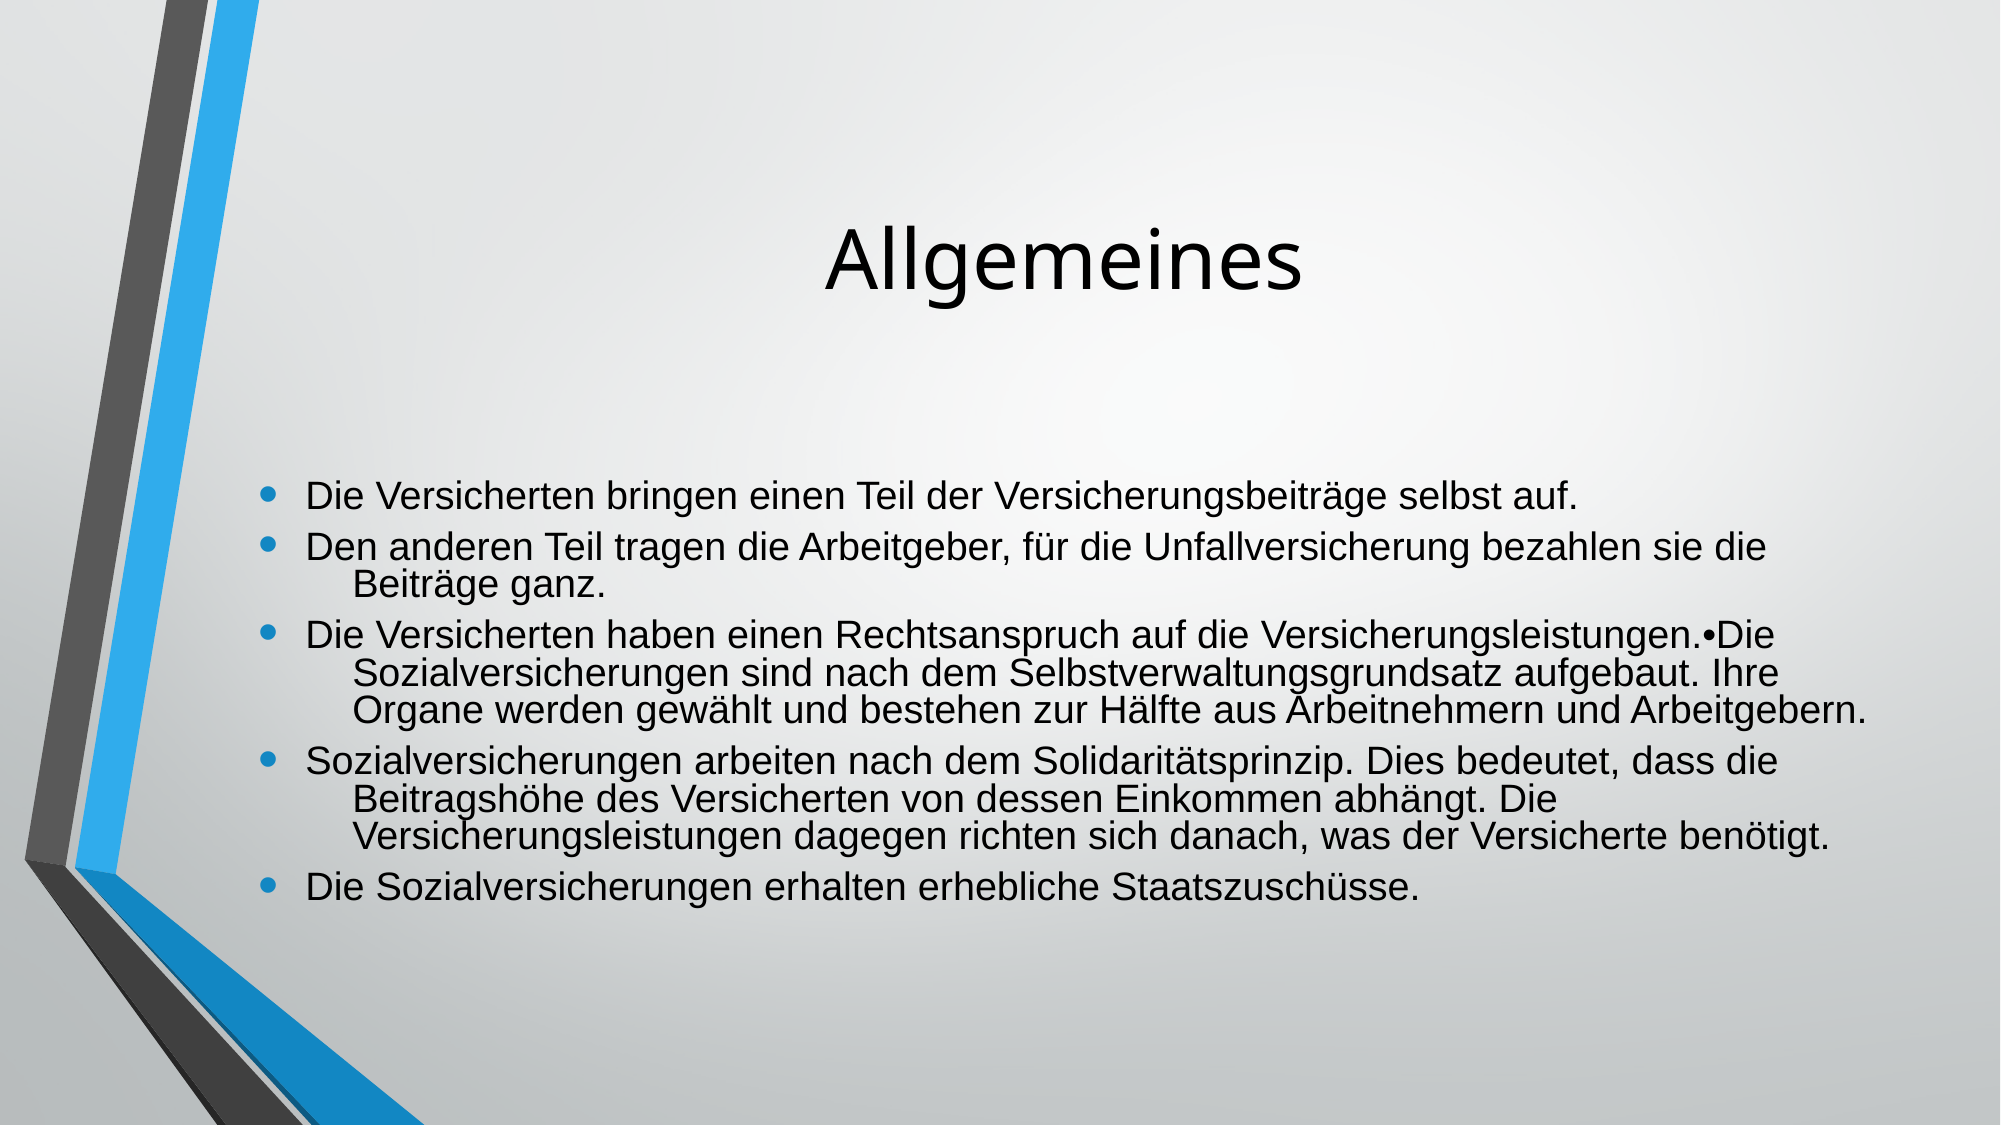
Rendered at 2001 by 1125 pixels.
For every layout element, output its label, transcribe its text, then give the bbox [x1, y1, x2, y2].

list Die Versicherten bringen einen Teil der Versicherungsbeiträge selbst auf. Den anderen Teil tragen die Arbeitgeber, für die Unfallversicherung bezahlen sie die Beiträge ganz. Die Versicherten haben einen Rechtsanspruch auf die Versicherungsleistungen.•Die Sozialversicherungen sind nach dem Selbstverwaltungsgrundsatz aufgebaut. Ihre Organe werden gewählt und bestehen zur Hälfte aus Arbeitnehmern und Arbeitgebern. Sozialversicherungen arbeiten nach dem Solidaritätsprinzip. Dies bedeutet, dass die Beitragshöhe des Versicherten von dessen Einkommen abhängt. Die Versicherungsleistungen dagegen richten sich danach, was der Versicherte benötigt. Die Sozialversicherungen erhalten erhebliche Staatszuschüsse. [243, 437, 1887, 950]
title Allgemeines [243, 112, 1887, 400]
